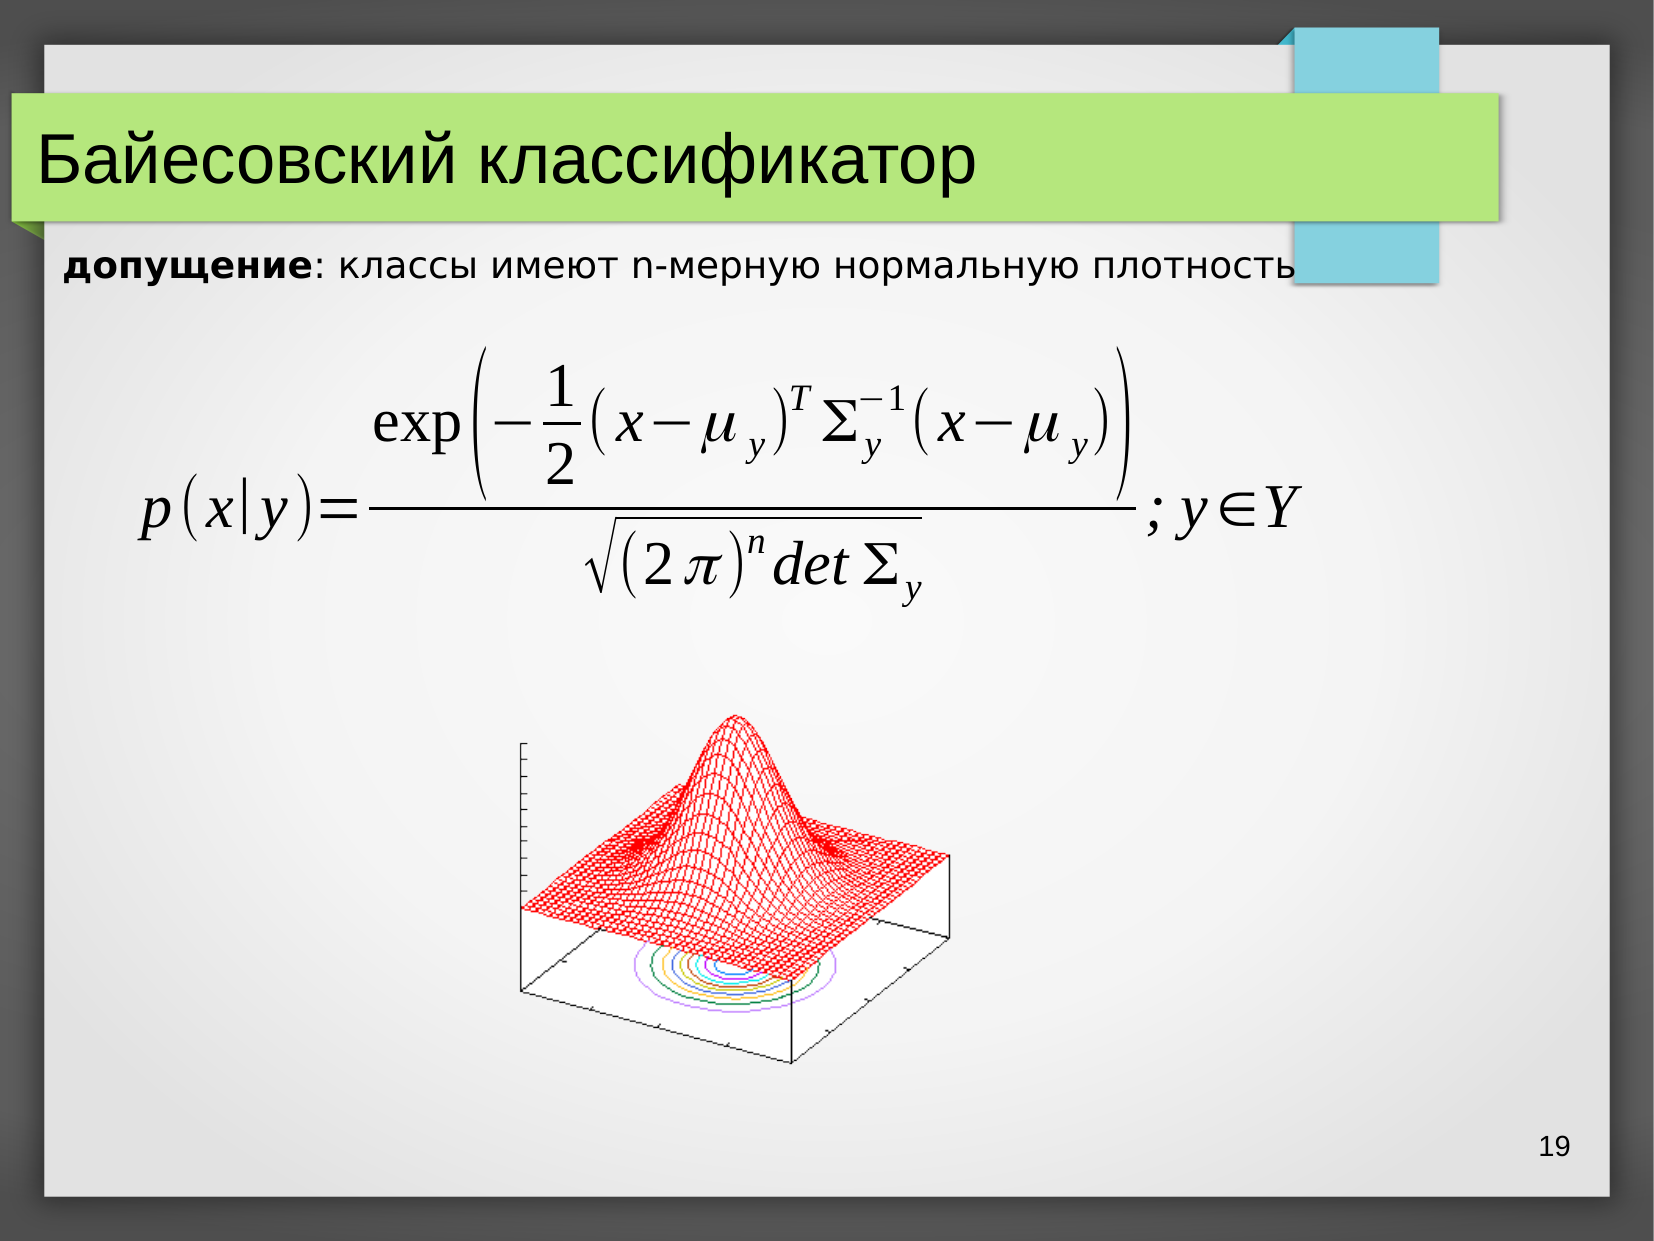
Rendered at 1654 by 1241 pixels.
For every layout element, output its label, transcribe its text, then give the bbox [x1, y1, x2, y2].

picture [0, 0, 1654, 1241]
chart [129, 342, 1312, 608]
text_box допущение: классы имеют n-мерную нормальную плотность [47, 236, 1524, 298]
title Байесовский классификатор [35, 118, 1489, 200]
